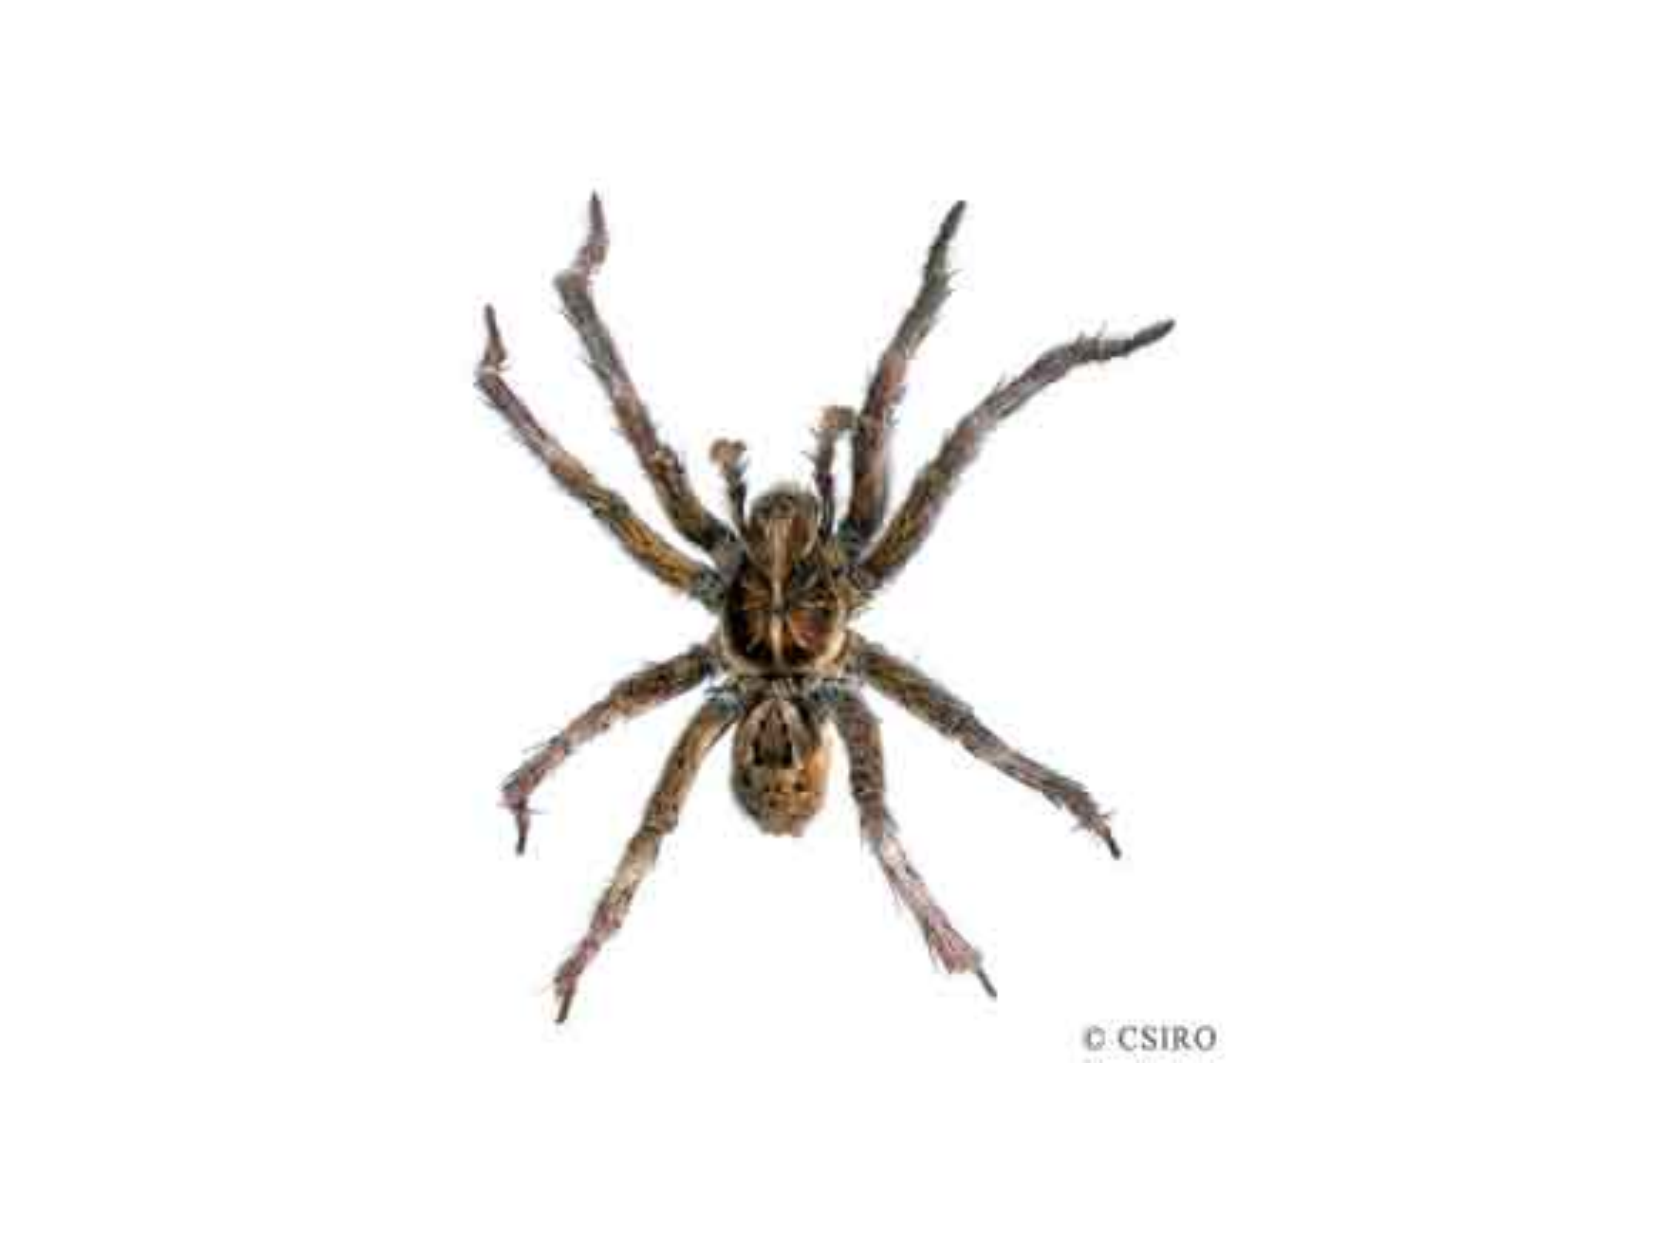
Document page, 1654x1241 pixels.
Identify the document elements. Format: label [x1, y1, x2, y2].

picture [383, 156, 1237, 1063]
